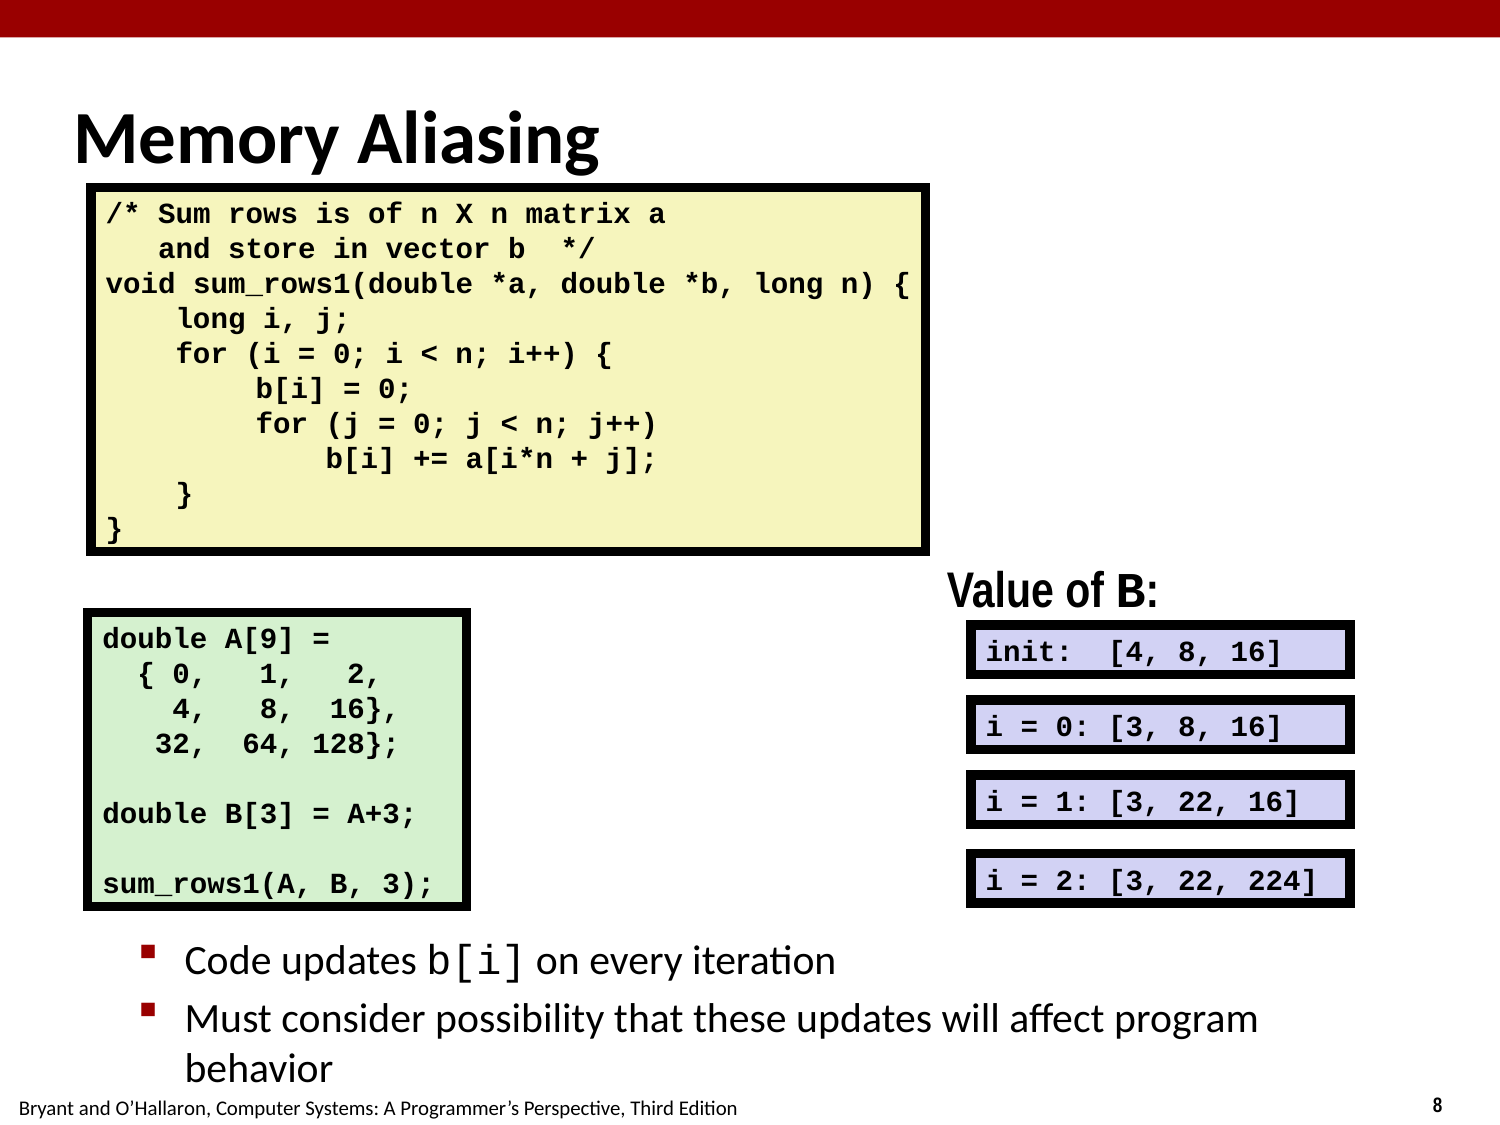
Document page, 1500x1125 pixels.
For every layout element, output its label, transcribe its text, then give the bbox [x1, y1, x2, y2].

text_box /* Sum rows is of n X n matrix a and store in vector b */ void sum_rows1(double *a, double *b, long n) { long i, j; for (i = 0; i < n; i++) { b[i] = 0; for (j = 0; j < n; j++) b[i] += a[i*n + j]; } } [90, 187, 926, 552]
text_box i = 0: [3, 8, 16] [970, 699, 1350, 750]
text_box i = 1: [3, 22, 16] [970, 774, 1350, 825]
text_box init: [4, 8, 16] [970, 624, 1350, 675]
text_box i = 2: [3, 22, 224] [970, 853, 1350, 904]
list Code updates b[i] on every iteration Must consider possibility that these updates will affect program behavior [47, 924, 1411, 1058]
title Memory Aliasing [58, 71, 1304, 197]
text_box double A[9] = { 0, 1, 2, 4, 8, 16}, 32, 64, 128}; double B[3] = A+3; sum_rows1(A, B, 3); [87, 612, 467, 907]
text_box Value of B: [939, 549, 1167, 625]
